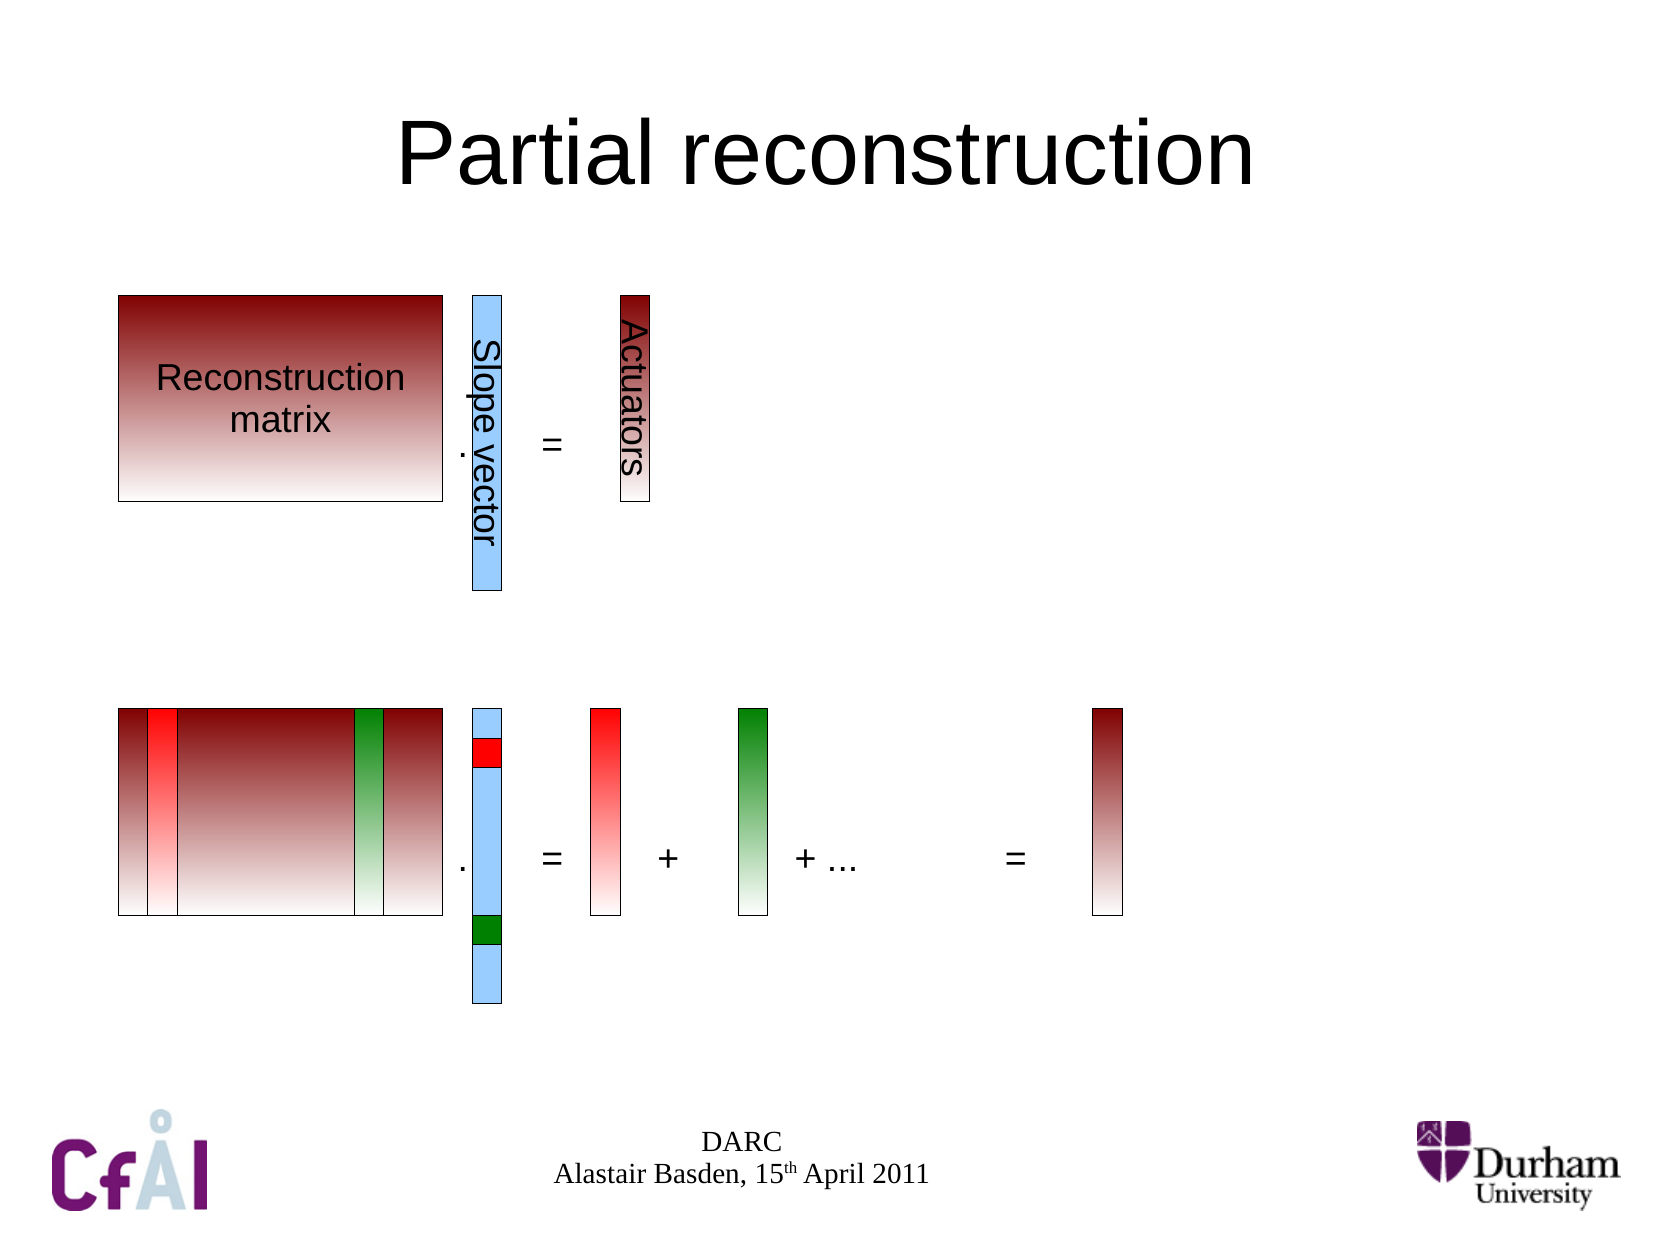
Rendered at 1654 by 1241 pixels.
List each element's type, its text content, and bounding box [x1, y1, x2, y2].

text_box Slope vector [472, 474, 502, 591]
picture [1417, 1121, 1621, 1211]
text_box Reconstruction matrix [118, 295, 443, 502]
text_box [590, 708, 621, 916]
text_box [472, 887, 502, 1004]
text_box . = + + ... = [442, 829, 590, 887]
text_box [118, 708, 443, 916]
text_box . = [442, 416, 613, 474]
text_box . = + + ... = [768, 829, 1092, 887]
picture [52, 1109, 207, 1211]
text_box . = + + ... = [621, 829, 738, 887]
title Partial reconstruction [82, 56, 1571, 250]
text_box [1092, 708, 1123, 916]
text_box [738, 708, 768, 916]
text_box Slope vector [472, 295, 502, 416]
text_box Actuators [620, 295, 650, 502]
text_box [472, 708, 502, 829]
